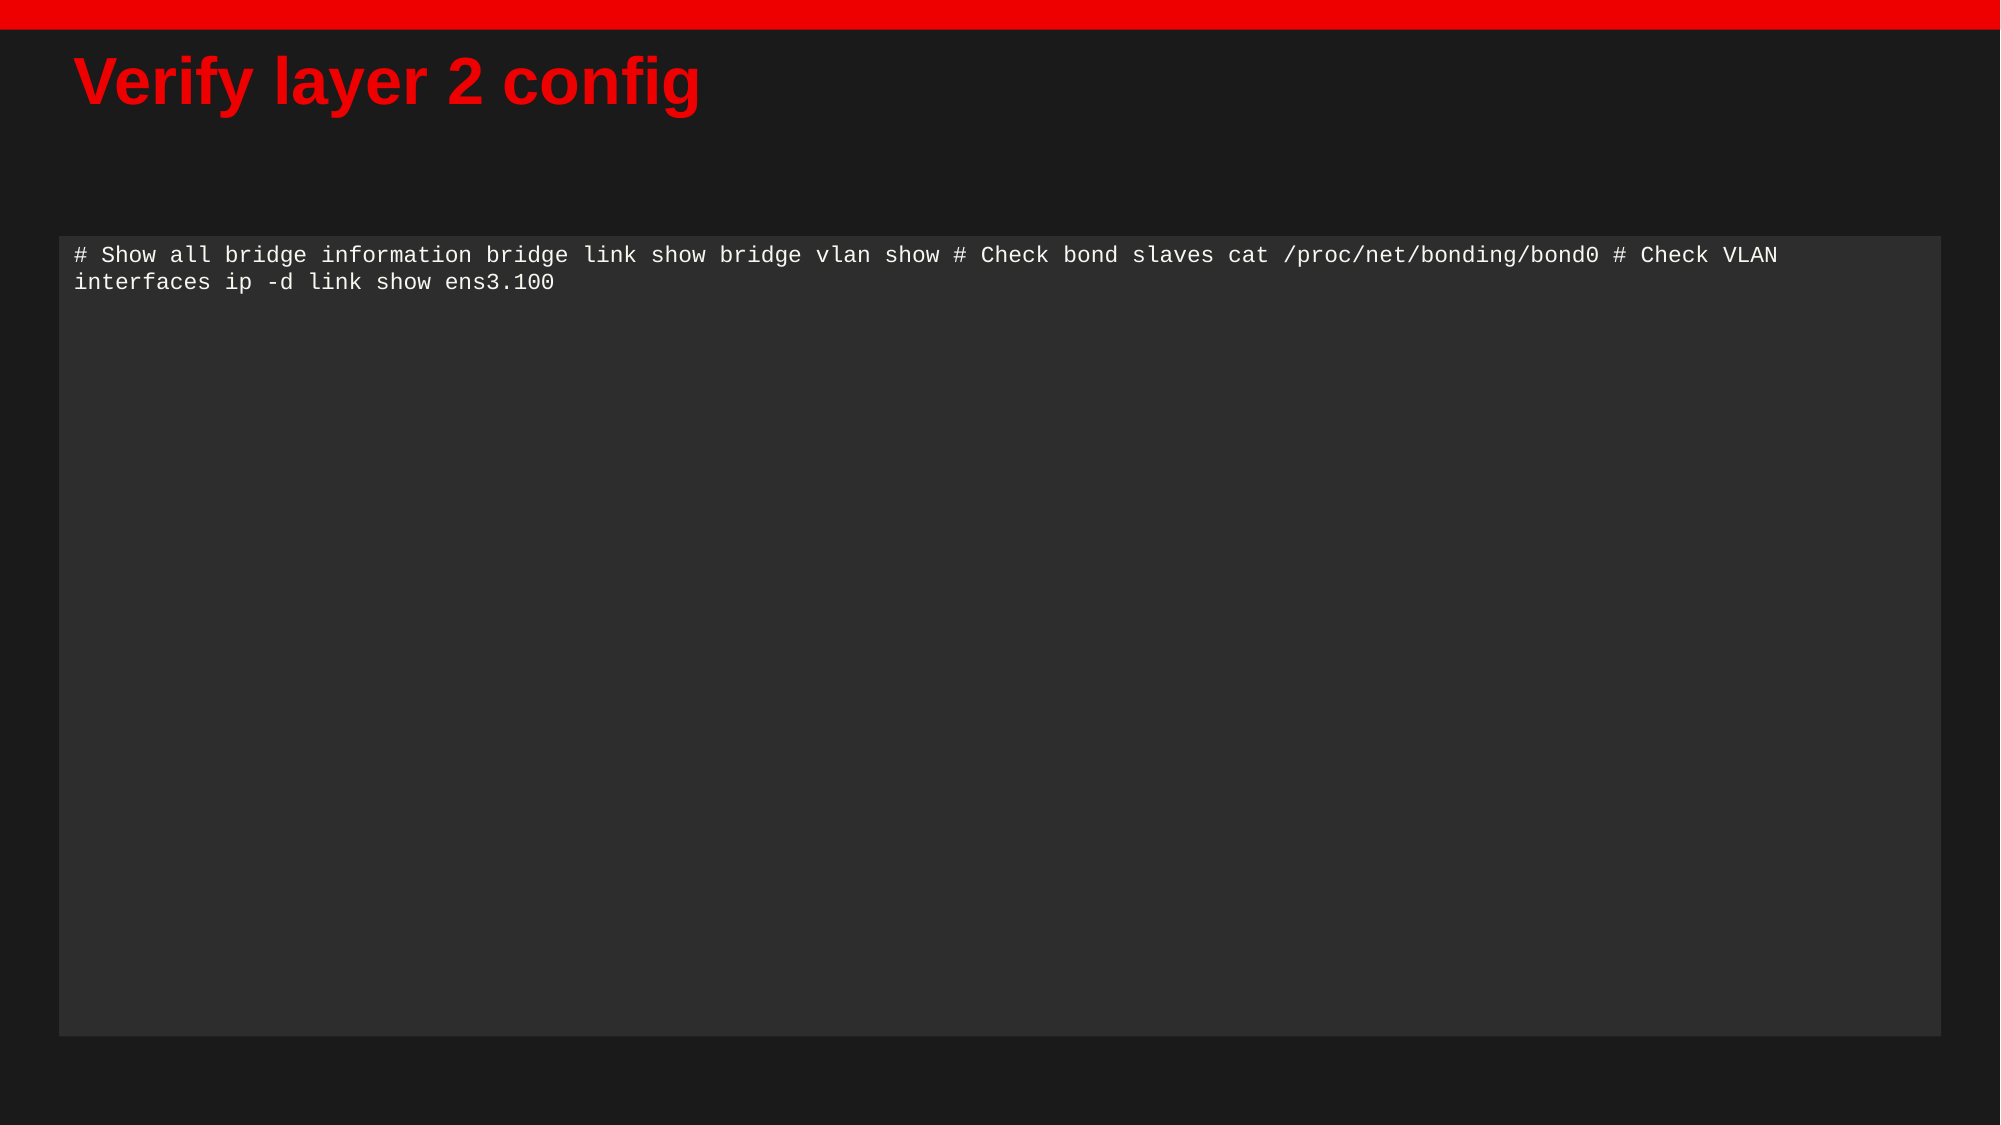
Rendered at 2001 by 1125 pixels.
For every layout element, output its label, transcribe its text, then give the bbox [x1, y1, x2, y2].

text_box [0, 0, 2001, 30]
text_box # Show all bridge information bridge link show bridge vlan show # Check bond slaves cat /proc/net/bonding/bond0 # Check VLAN interfaces ip -d link show ens3.100 [59, 236, 1942, 1037]
text_box Verify layer 2 config [59, 36, 1942, 208]
